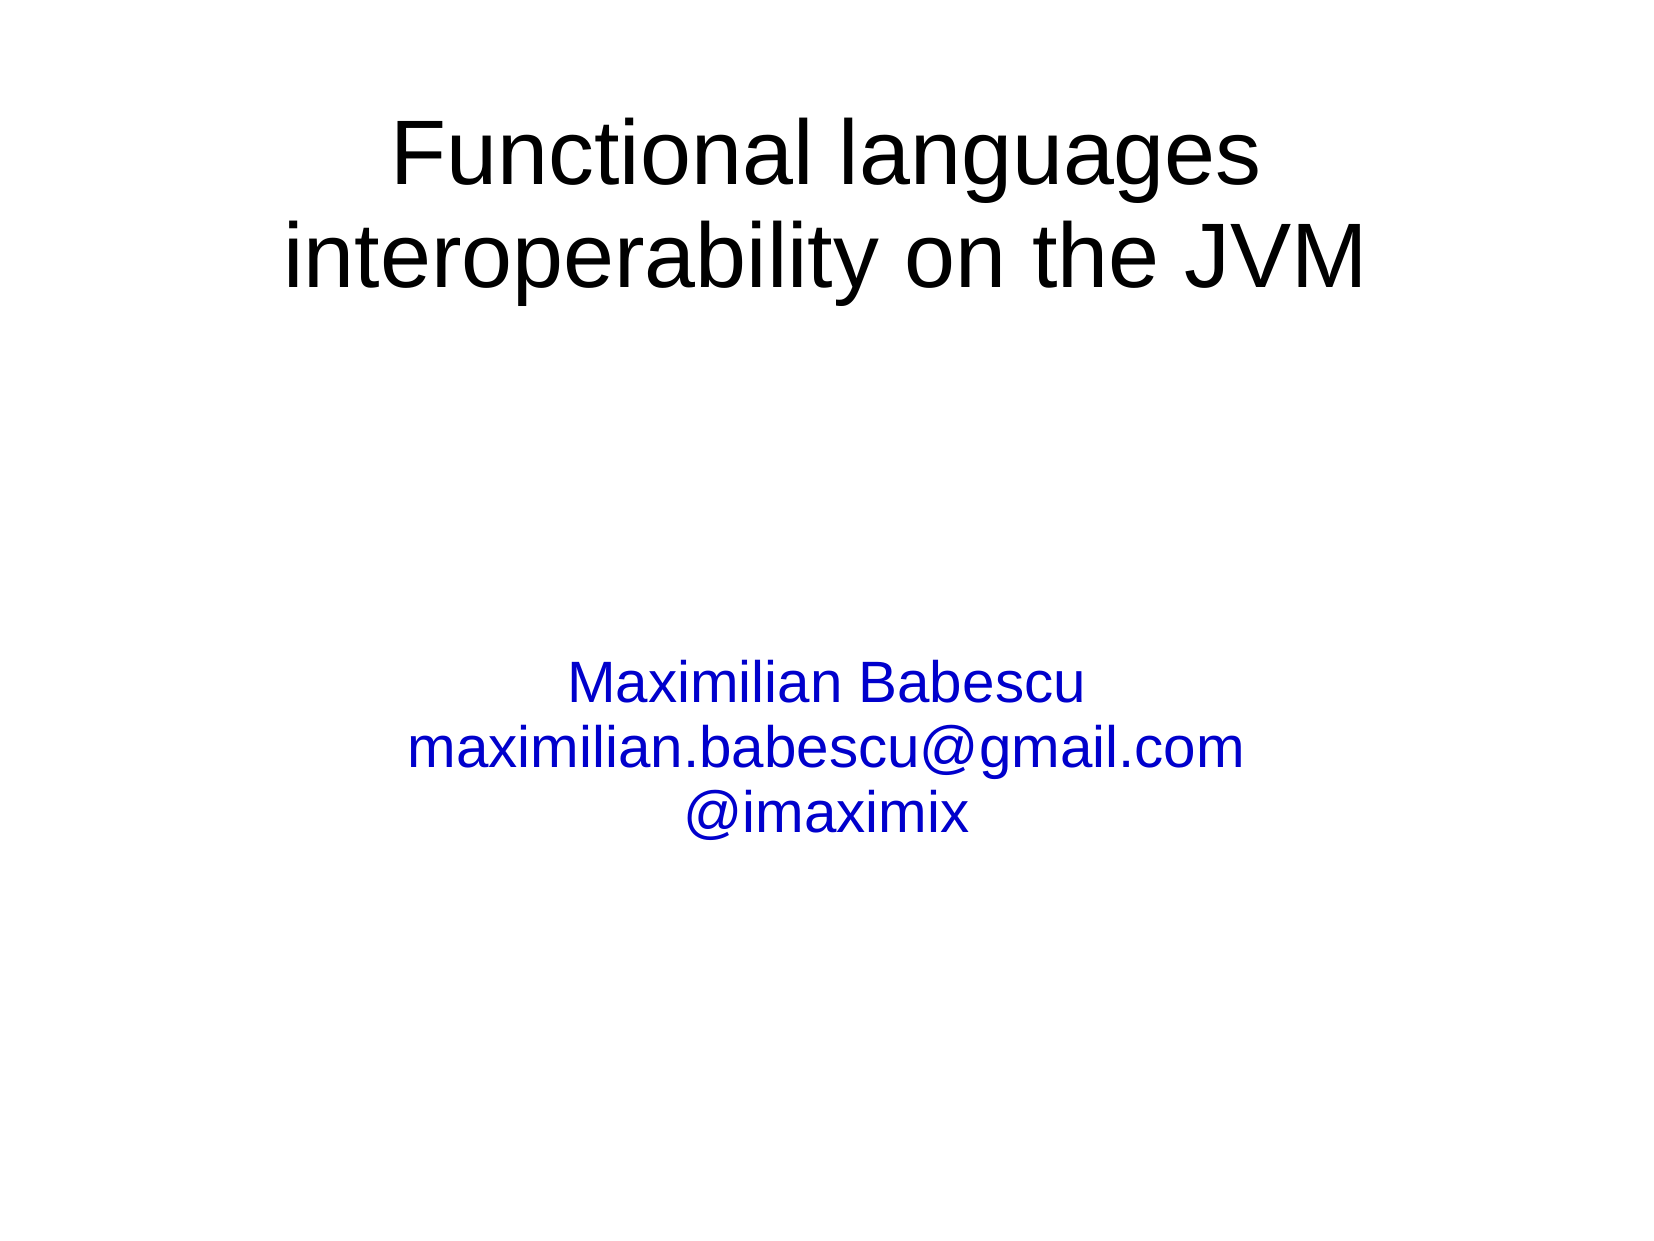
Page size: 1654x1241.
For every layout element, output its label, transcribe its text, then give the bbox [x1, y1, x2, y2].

title Functional languages interoperability on the JVM [82, 0, 1571, 290]
subtitle Maximilian Babescu maximilian.babescu@gmail.com @imaximix [82, 290, 1571, 1010]
